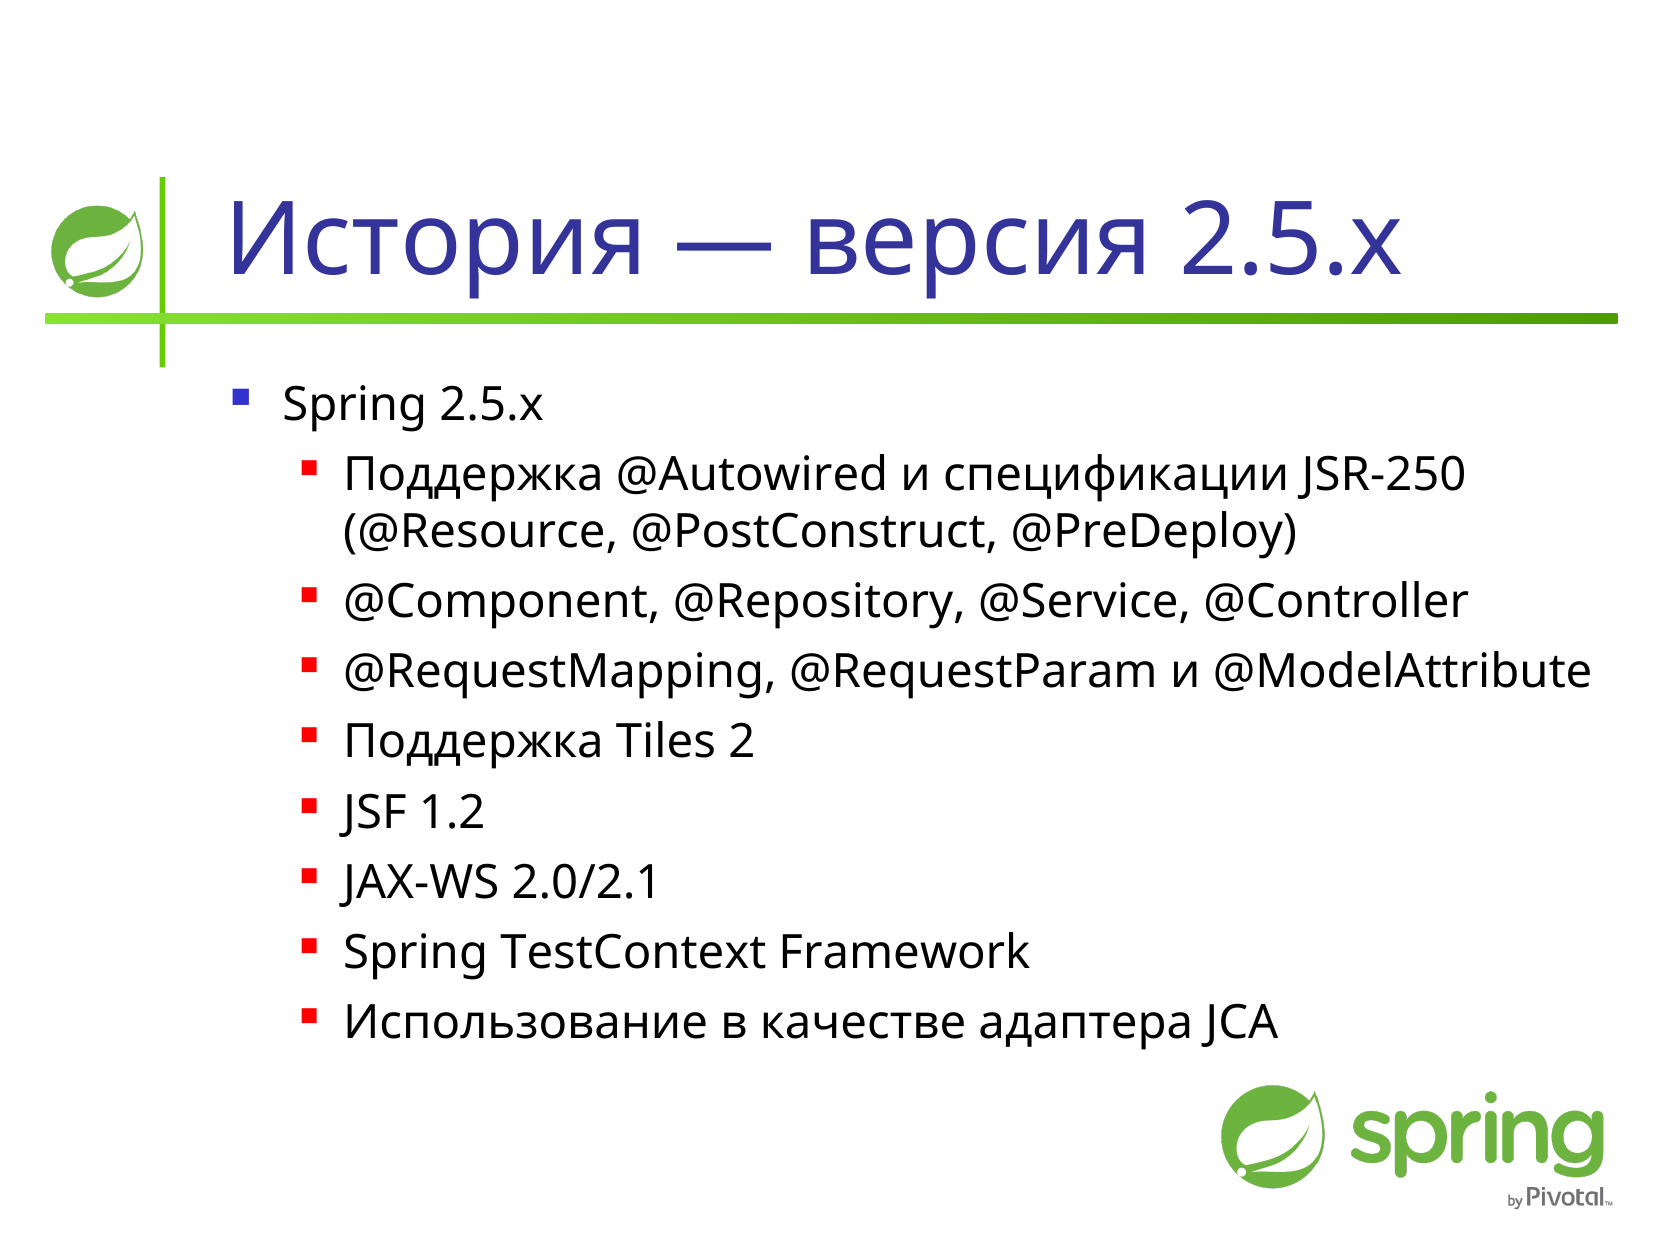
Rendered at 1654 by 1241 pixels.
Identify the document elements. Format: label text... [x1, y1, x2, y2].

title История — версия 2.5.x [208, 38, 1618, 304]
picture [1216, 1109, 1618, 1212]
list Spring 2.5.x Поддержка @Autowired и спецификации JSR-250 (@Resource, @PostConstruct, @PreDeploy) @Component, @Repository, @Service, @Controller @RequestMapping, @RequestParam и @ModelAttribute Поддержка Tiles 2 JSF 1.2 JAX-WS 2.0/2.1 Spring TestContext Framework Использование в качестве адаптера JCA [213, 364, 1620, 1109]
